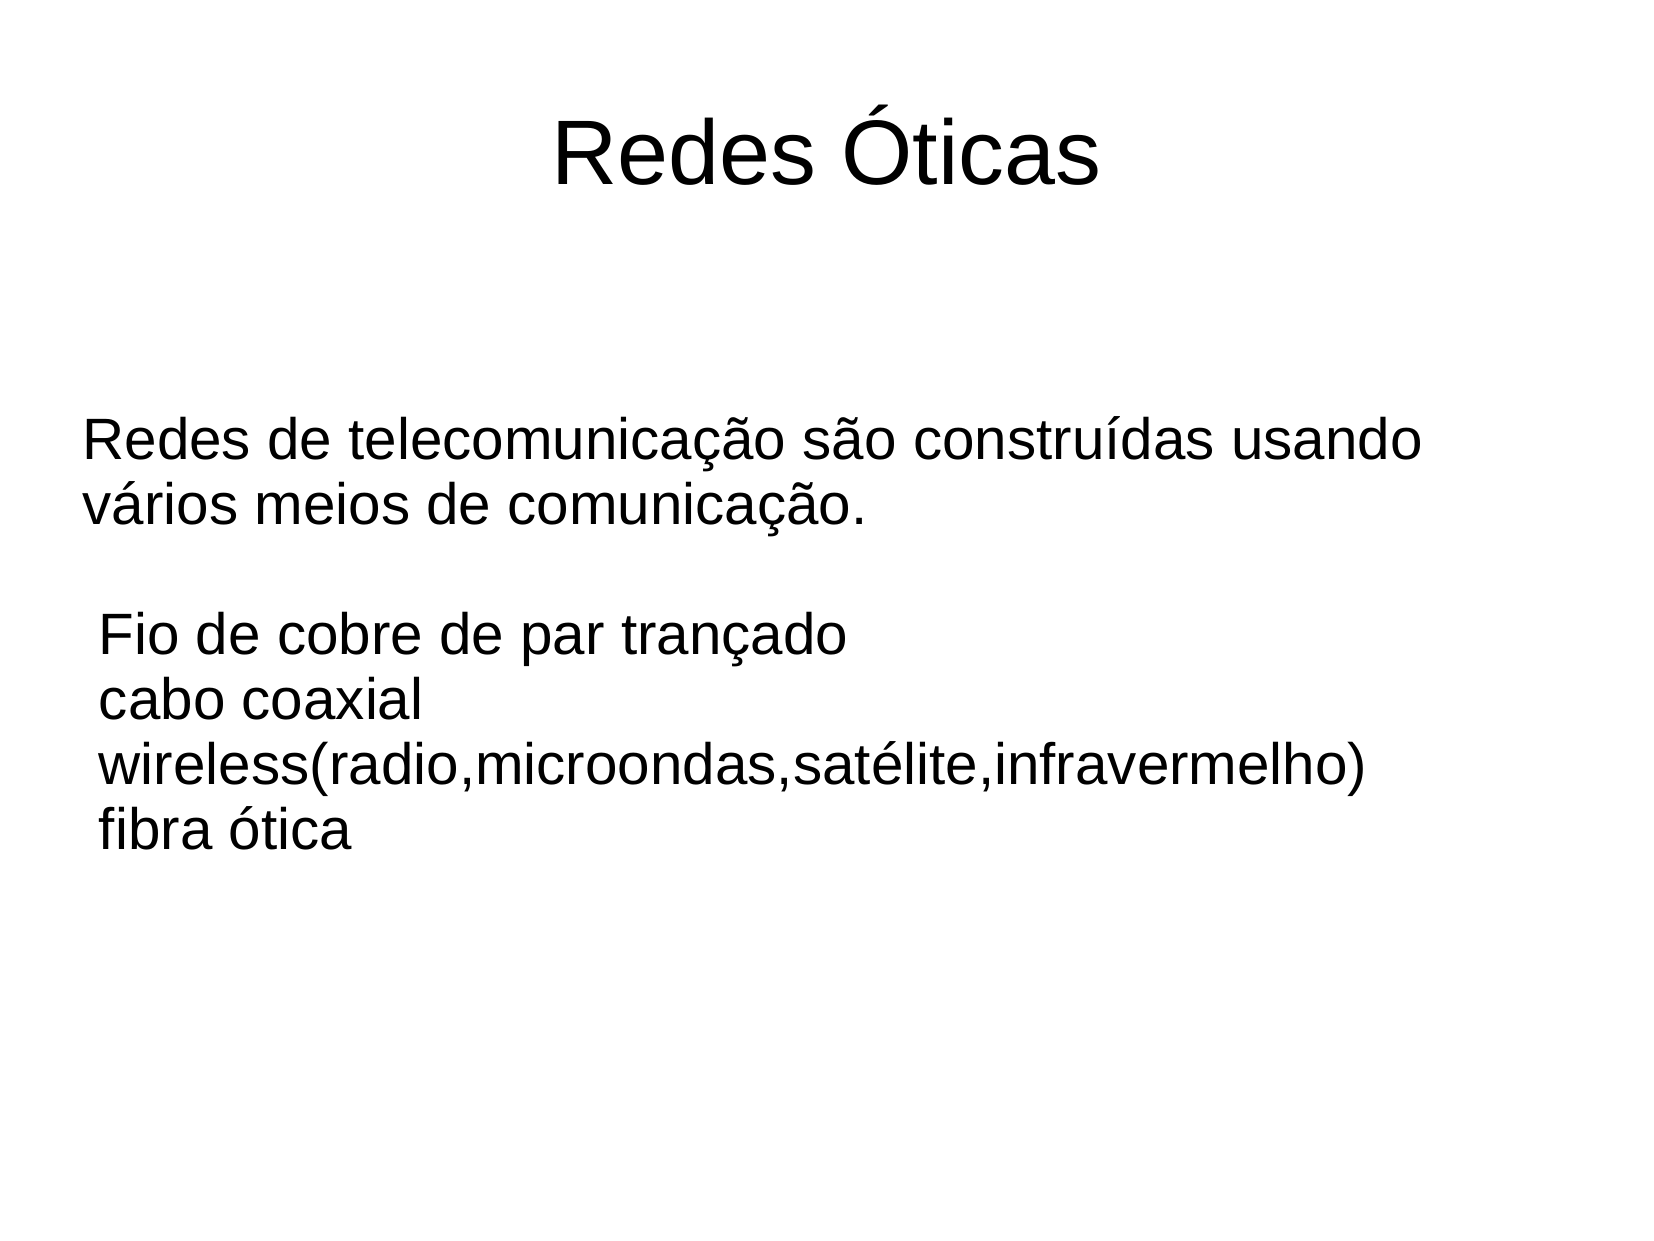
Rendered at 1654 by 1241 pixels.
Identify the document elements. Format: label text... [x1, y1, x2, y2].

subtitle Redes de telecomunicação são construídas usando vários meios de comunicação. Fio de cobre de par trançado cabo coaxial wireless(radio,microondas,satélite,infravermelho) fibra ótica [82, 297, 1571, 1102]
title Redes Óticas [82, 56, 1571, 250]
